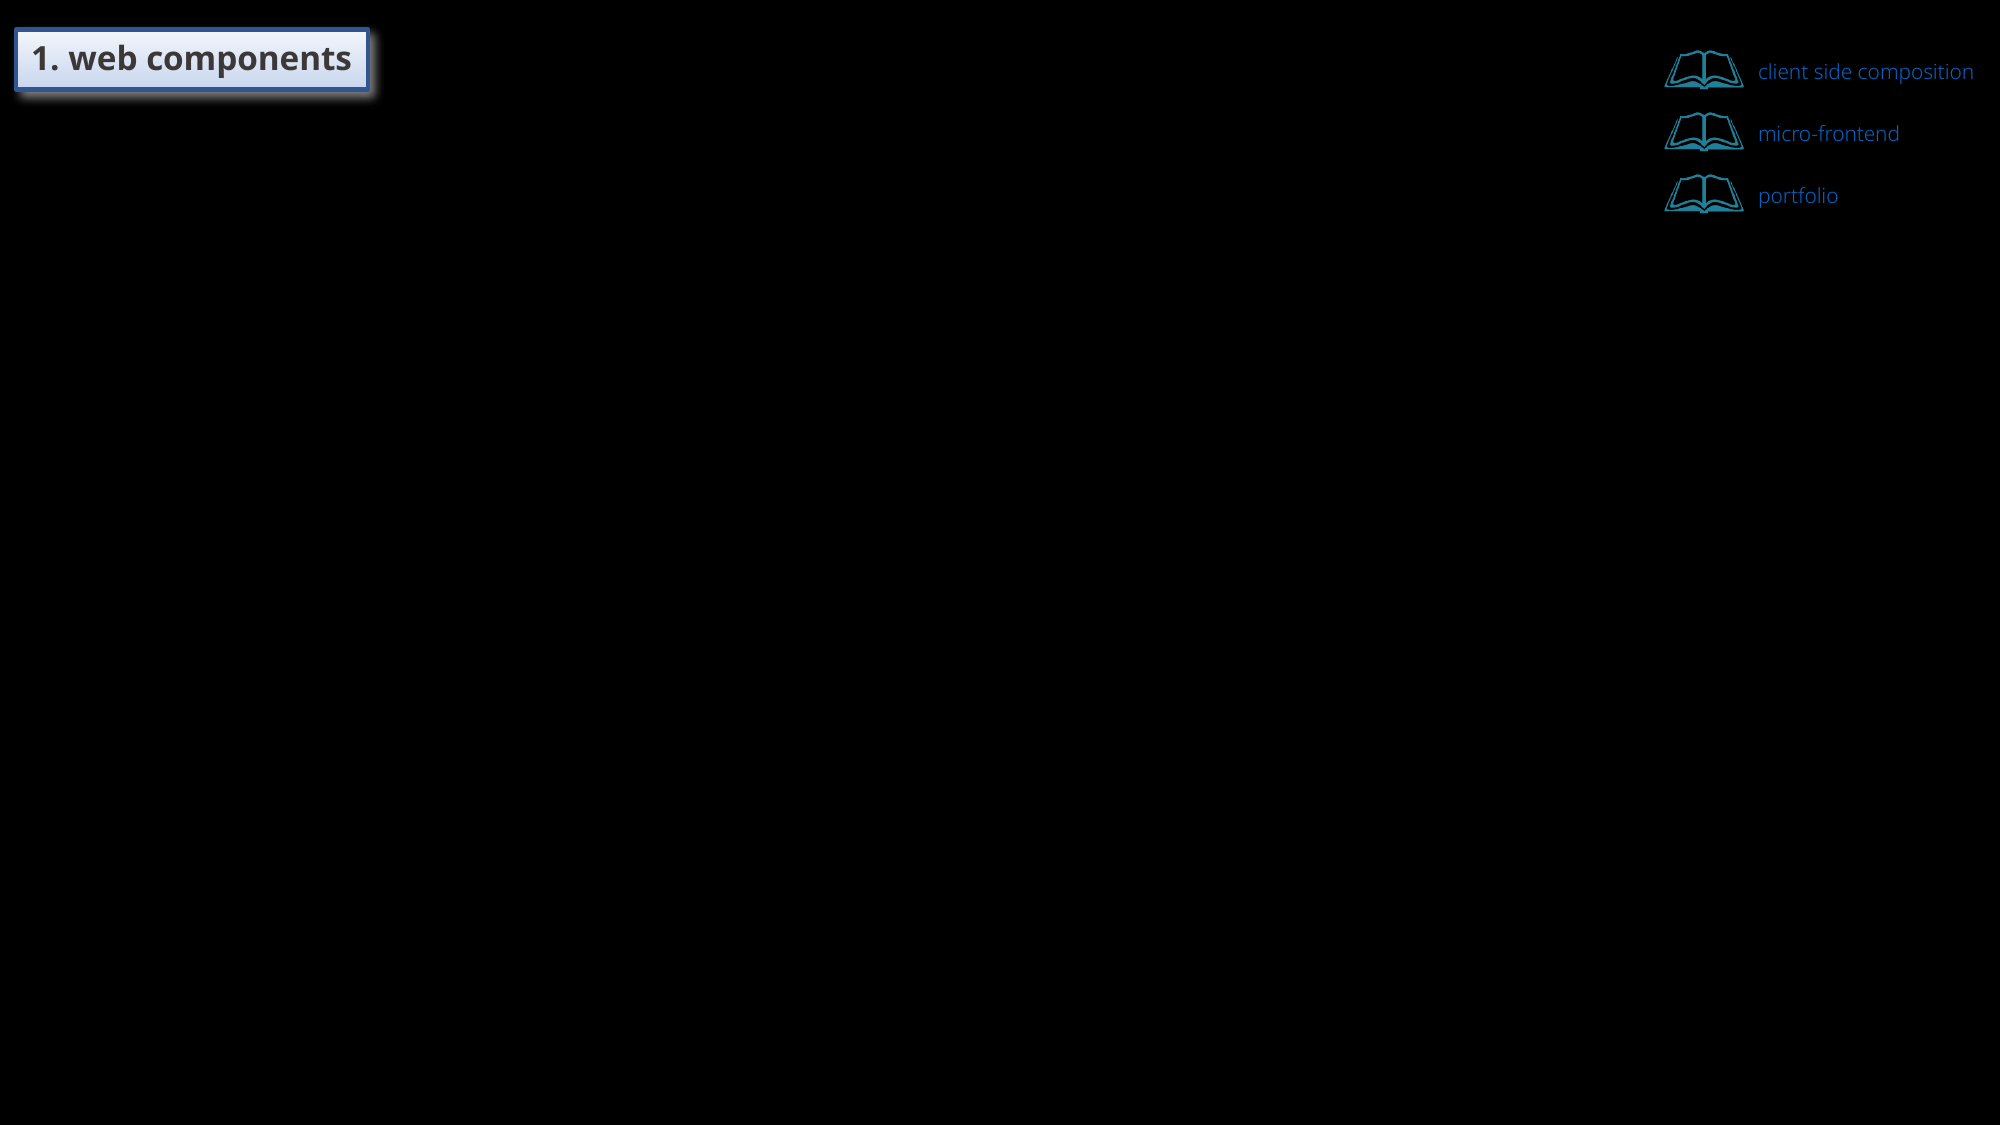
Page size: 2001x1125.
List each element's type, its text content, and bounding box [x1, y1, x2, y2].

picture [1662, 110, 1744, 154]
text_box micro-frontend [1743, 113, 1915, 157]
text_box client side composition [1743, 51, 1989, 95]
title 1. web components [29, 29, 355, 90]
text_box portfolio [1743, 175, 1854, 219]
picture [1662, 48, 1744, 92]
picture [1662, 172, 1744, 216]
